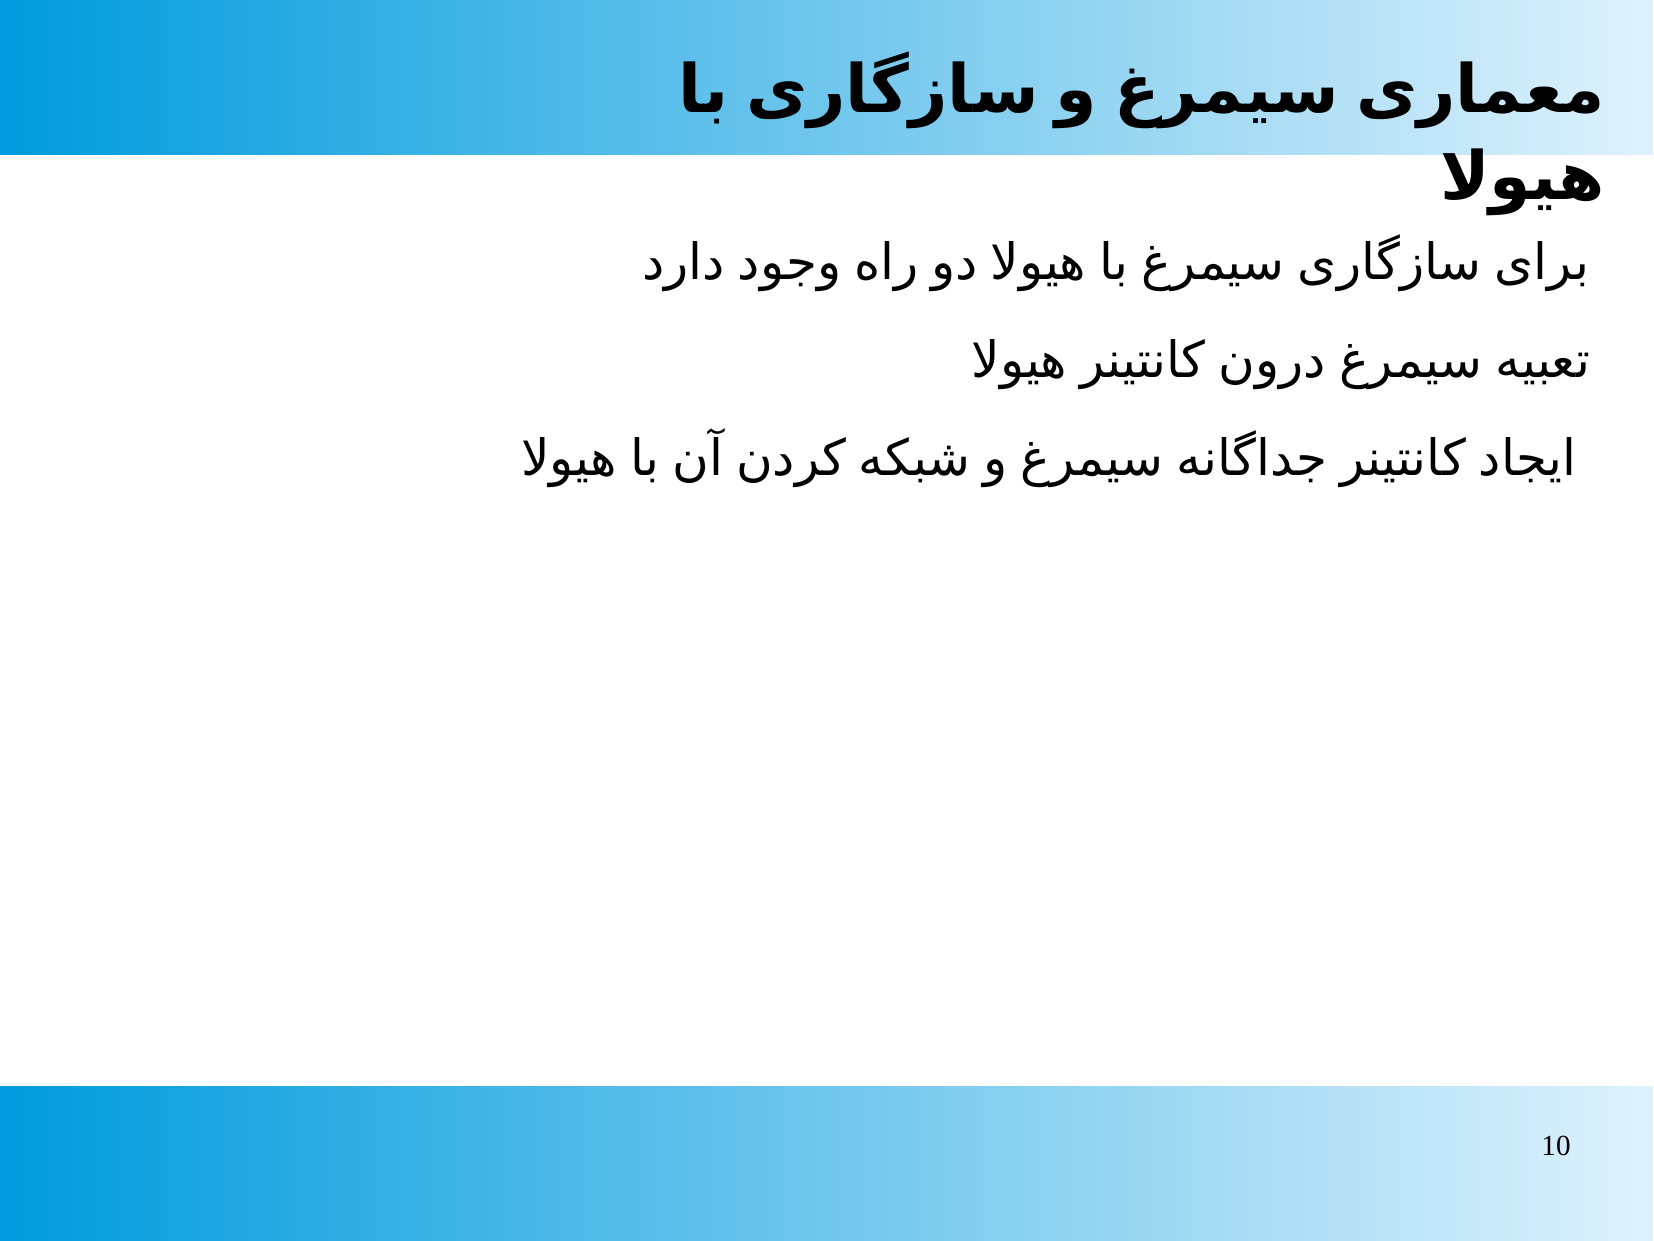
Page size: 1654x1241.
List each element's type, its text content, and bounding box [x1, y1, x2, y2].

text_box معماری سیمرغ و سازگاری با هیولا [555, 45, 1621, 127]
text_box برای سازگاری سیمرغ با هیولا دو راه وجود دارد تعبیه سیمرغ درون کانتینر هیولا ایجاد کانتینر جداگانه سیمرغ و شبکه کردن آن با هیولا [45, 195, 1606, 435]
